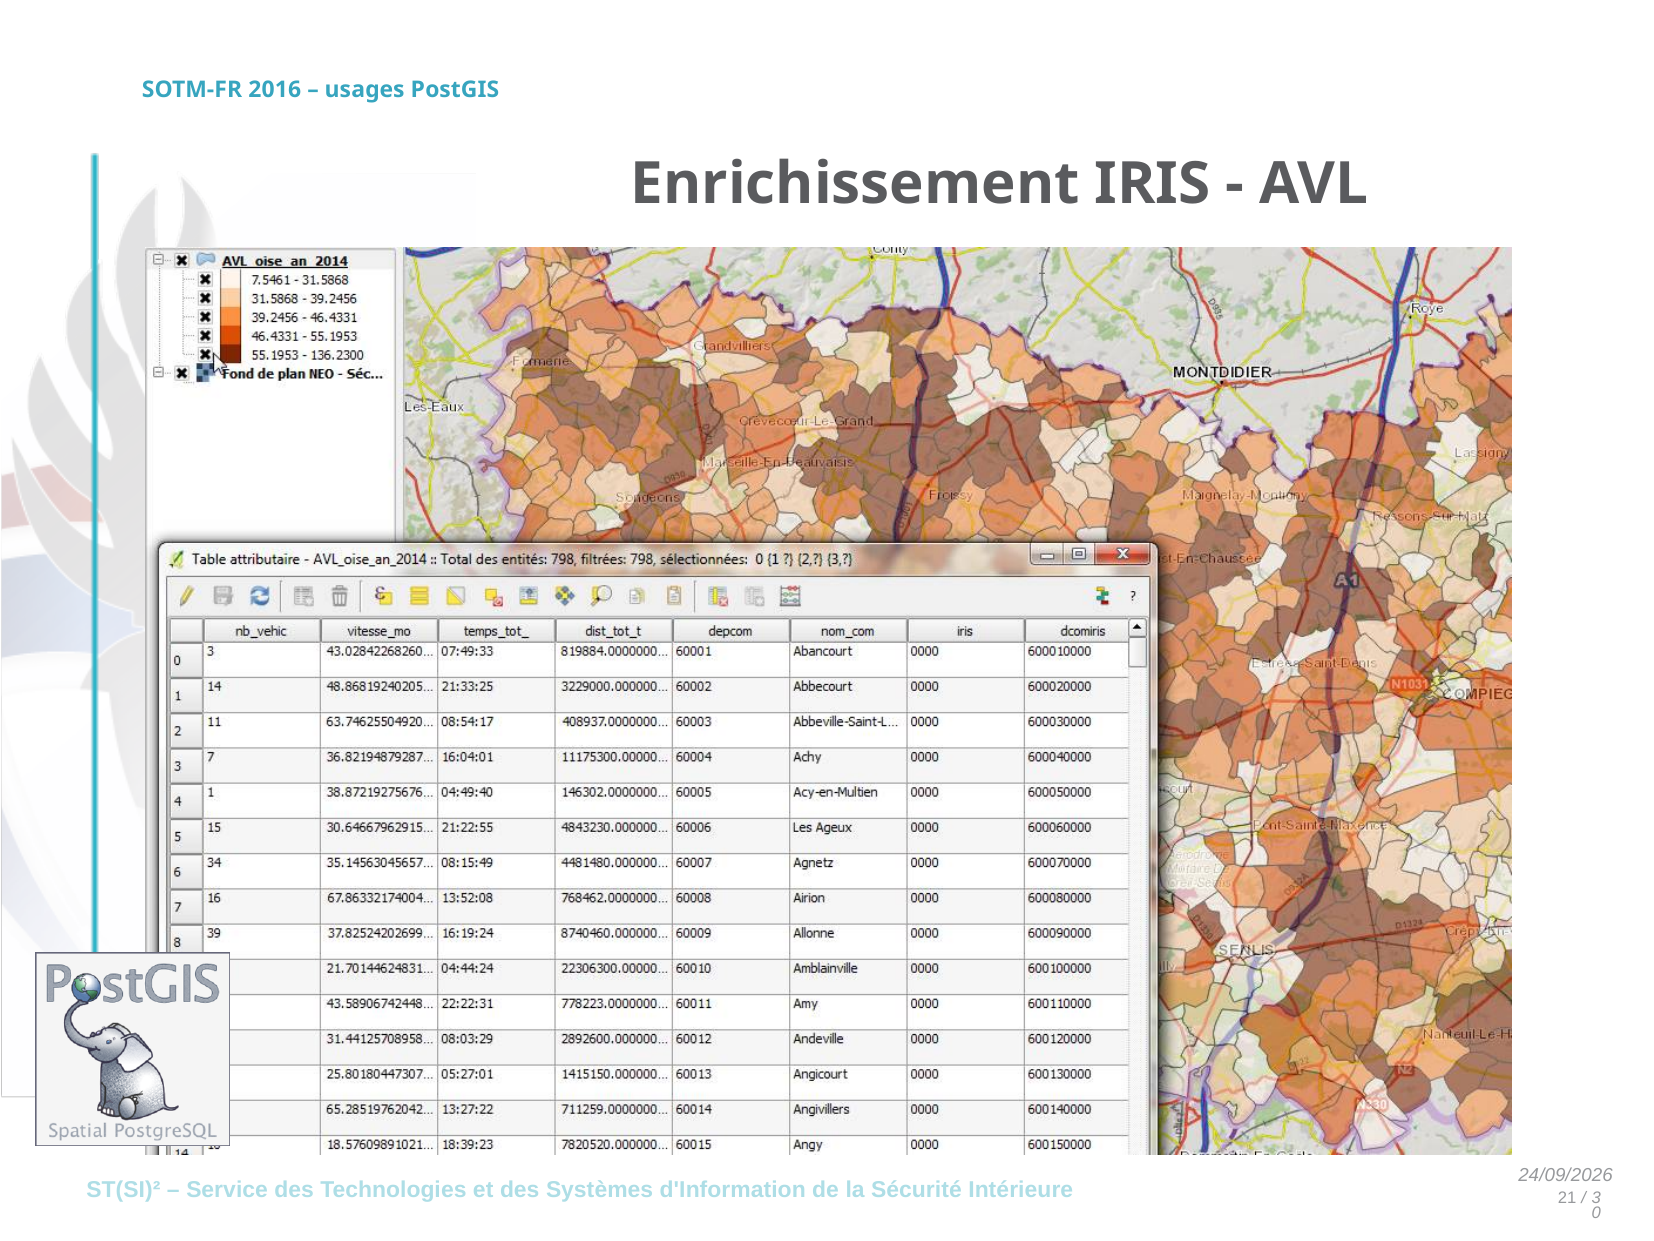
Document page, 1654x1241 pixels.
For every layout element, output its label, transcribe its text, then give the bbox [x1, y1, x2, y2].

picture [0, 86, 1512, 1176]
title SOTM-FR 2016 – usages PostGIS [141, 70, 1571, 107]
list Enrichissement IRIS - AVL [381, 141, 1619, 1134]
